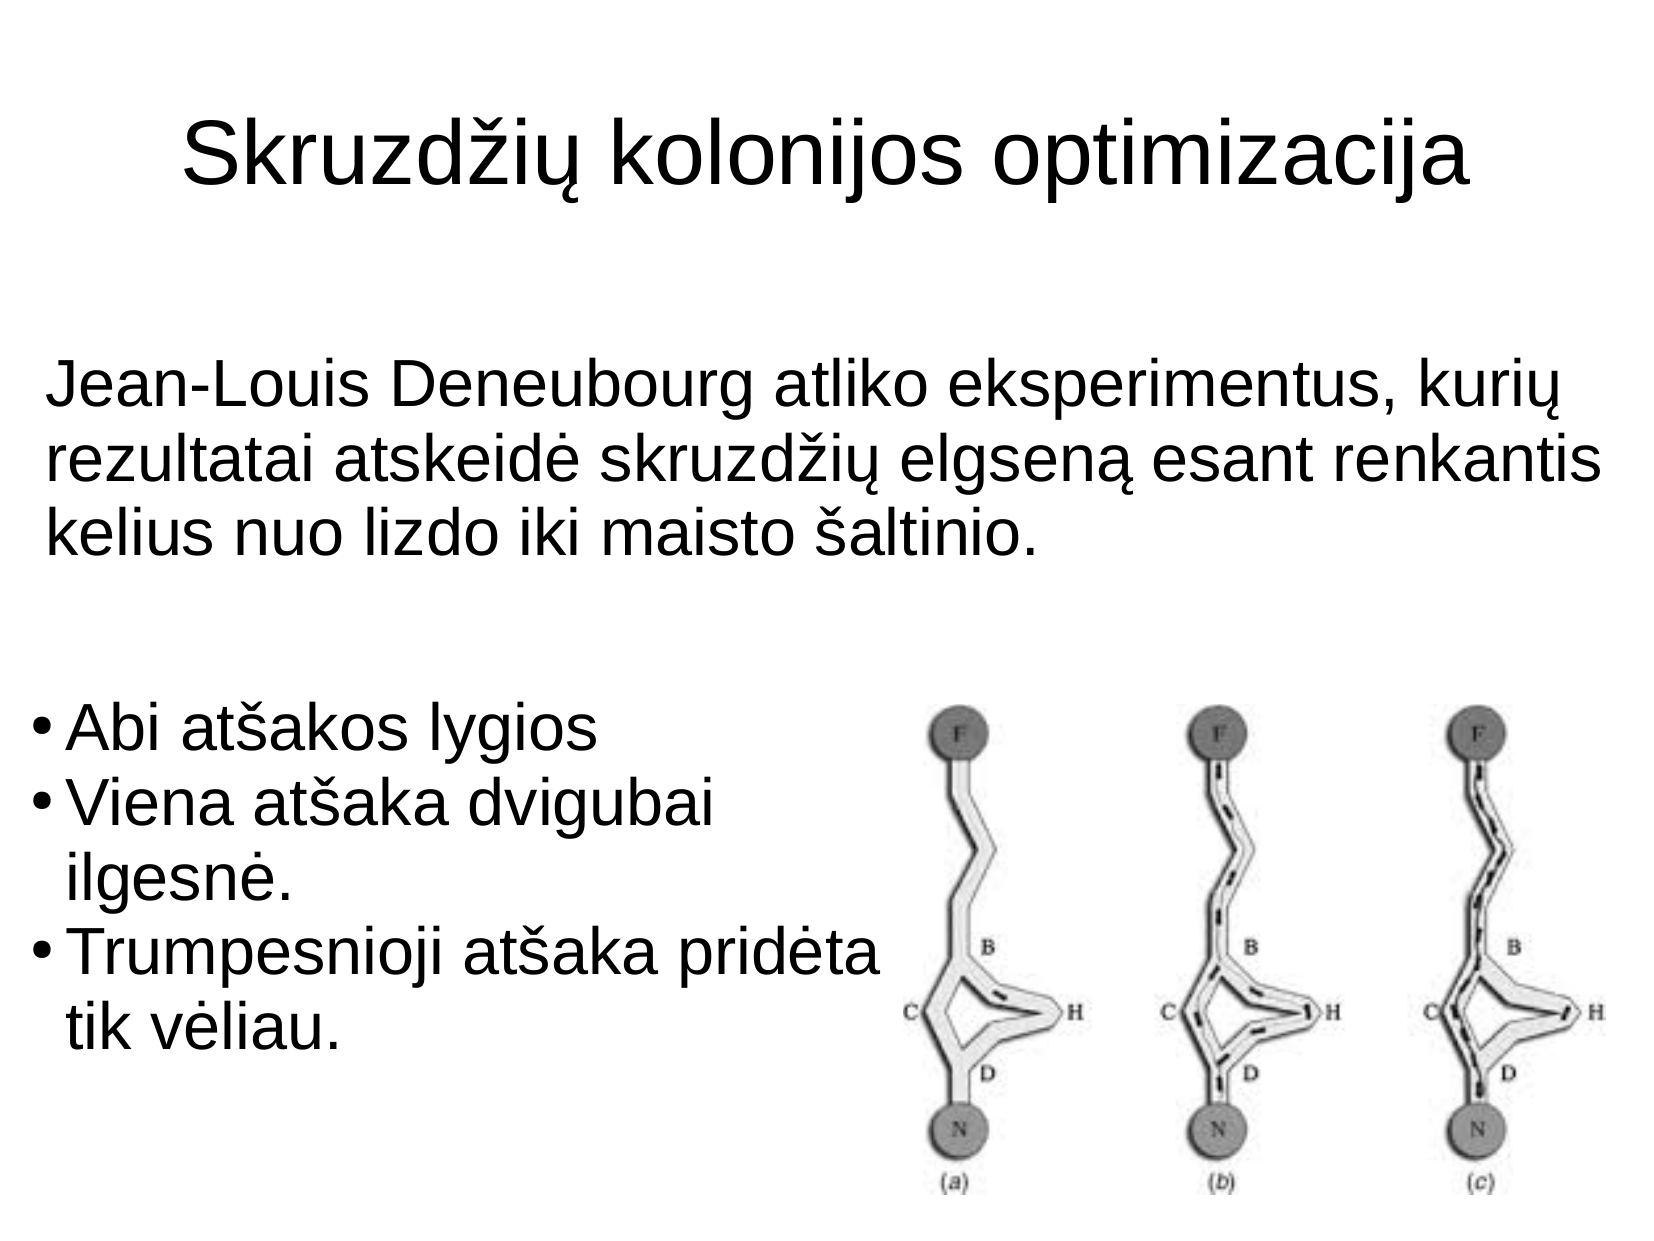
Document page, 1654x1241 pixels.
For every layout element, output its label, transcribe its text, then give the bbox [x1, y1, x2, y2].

text_box Abi atšakos lygios Viena atšaka dvigubai ilgesnė. Trumpesnioji atšaka pridėta tik vėliau. [30, 690, 886, 1201]
title Skruzdžių kolonijos optimizacija [82, 49, 1571, 257]
picture [903, 704, 1606, 1195]
subtitle Jean-Louis Deneubourg atliko eksperimentus, kurių rezultatai atskeidė skruzdžių elgseną esant renkantis kelius nuo lizdo iki maisto šaltinio. [45, 345, 1654, 646]
